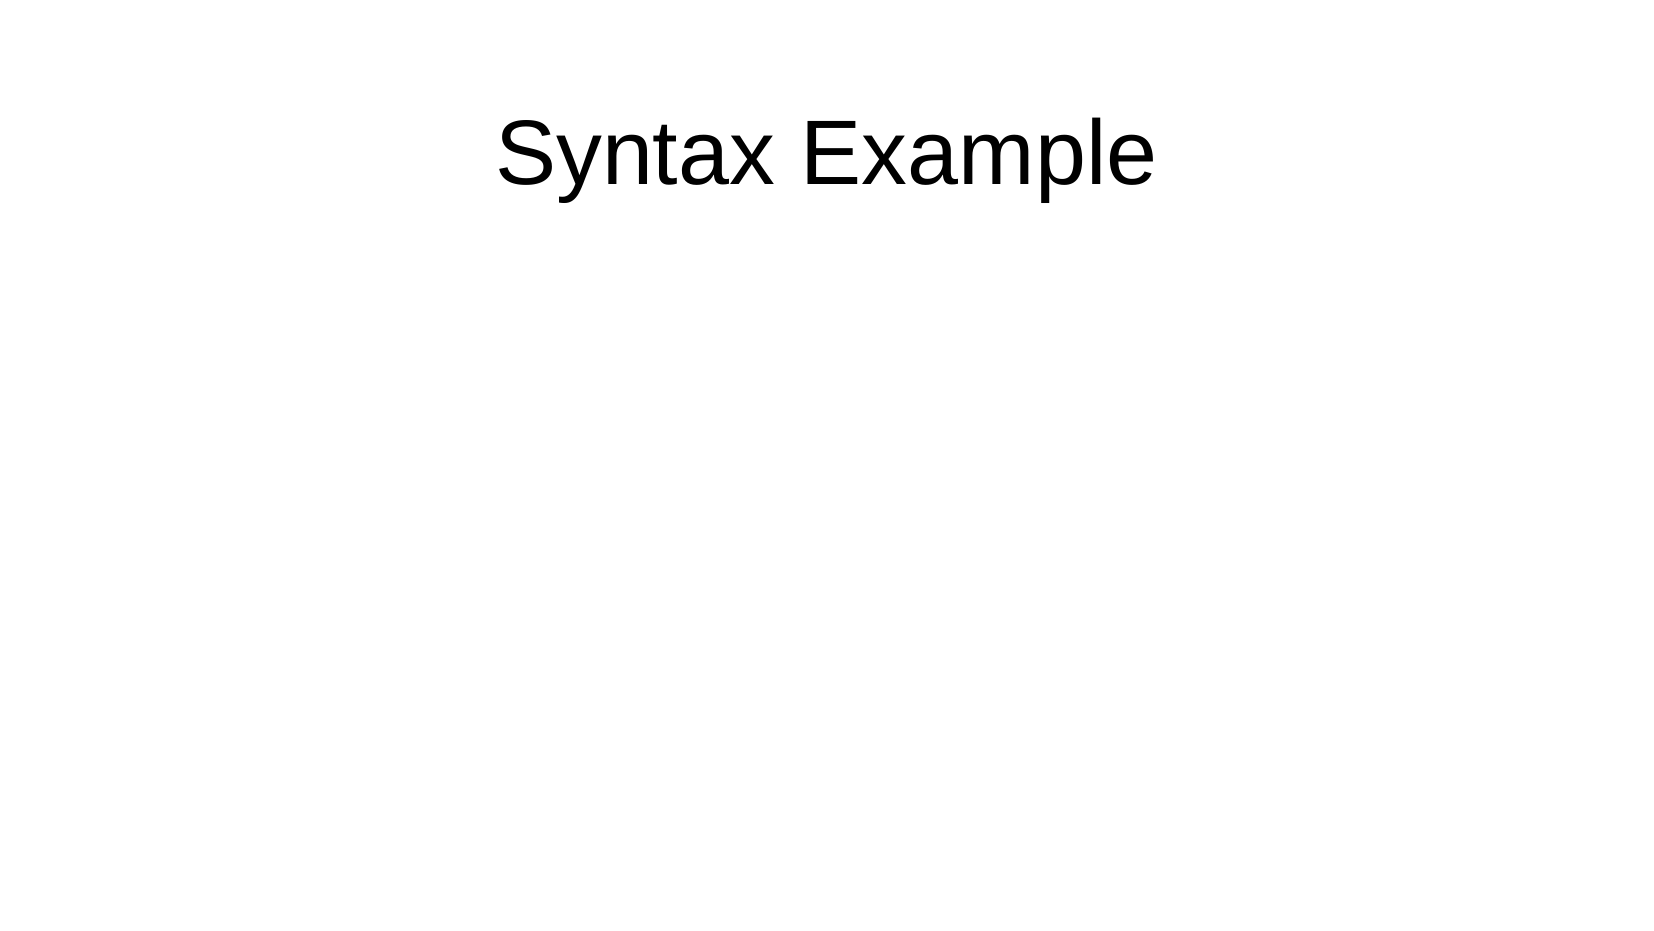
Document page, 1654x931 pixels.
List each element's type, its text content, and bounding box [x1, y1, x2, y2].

title Syntax Example [82, 49, 1571, 257]
